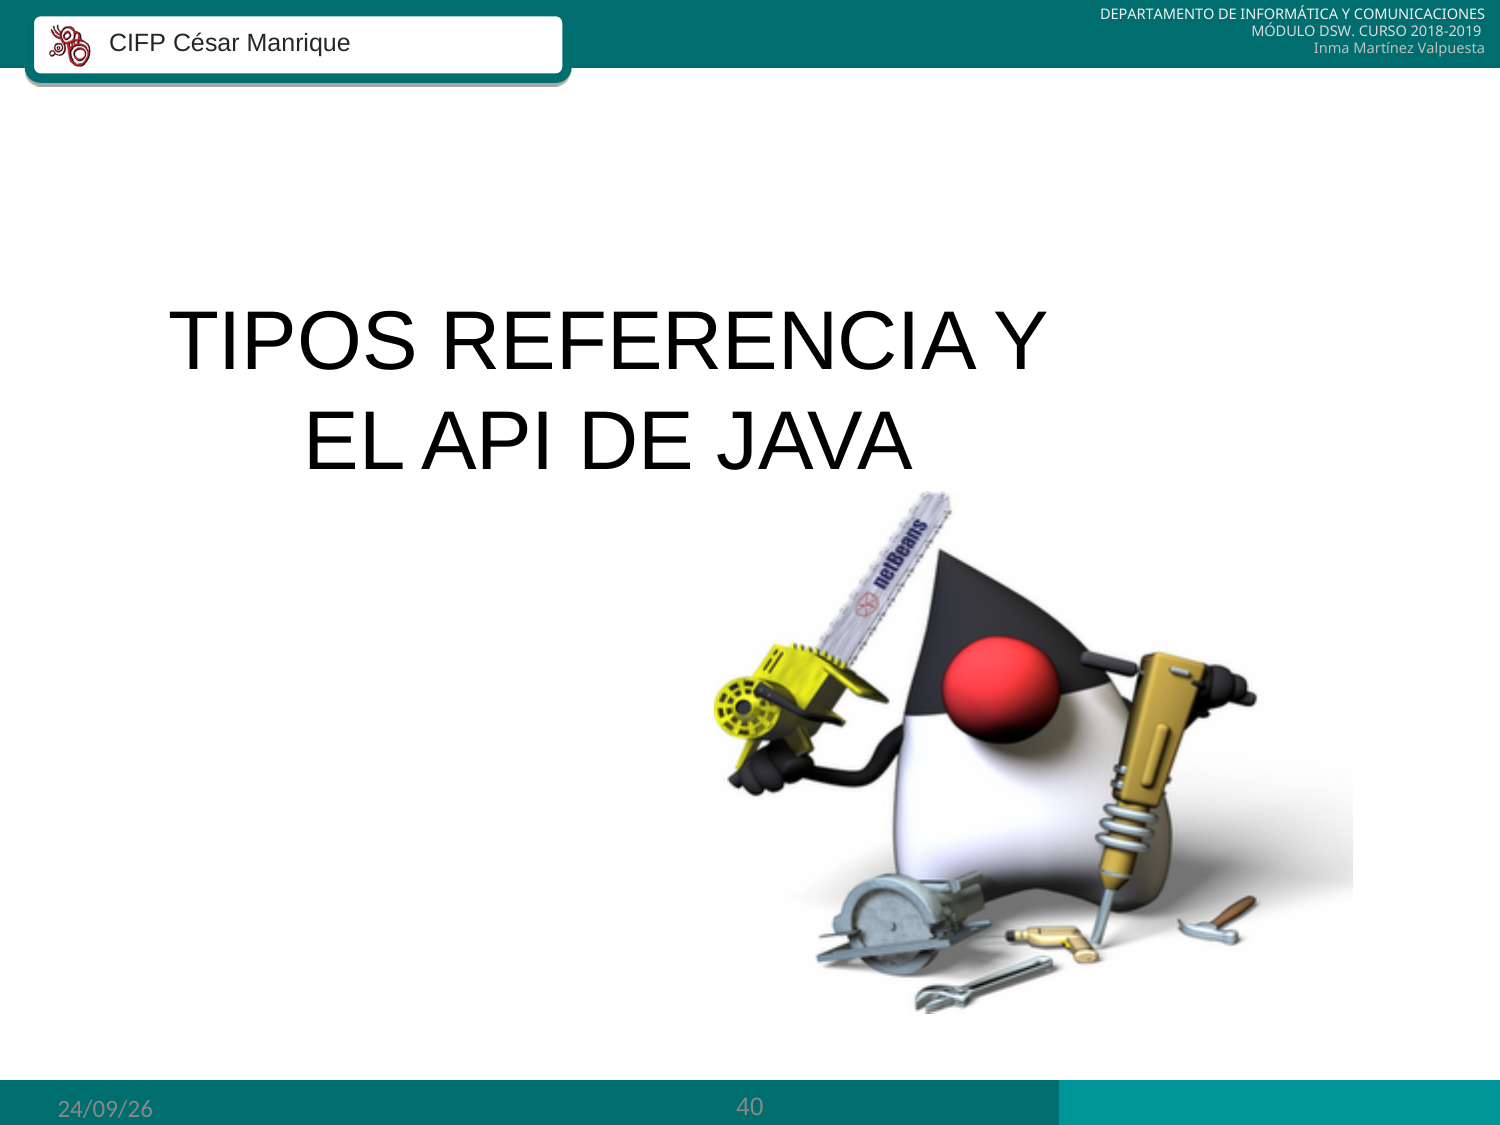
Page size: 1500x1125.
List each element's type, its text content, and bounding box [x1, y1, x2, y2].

text_box <número> [512, 1082, 988, 1125]
picture [47, 23, 93, 67]
picture [714, 491, 1353, 1014]
text_box 18/09/18 [42, 1085, 344, 1125]
title TIPOS REFERENCIA Y EL API DE JAVA [76, 278, 1105, 717]
